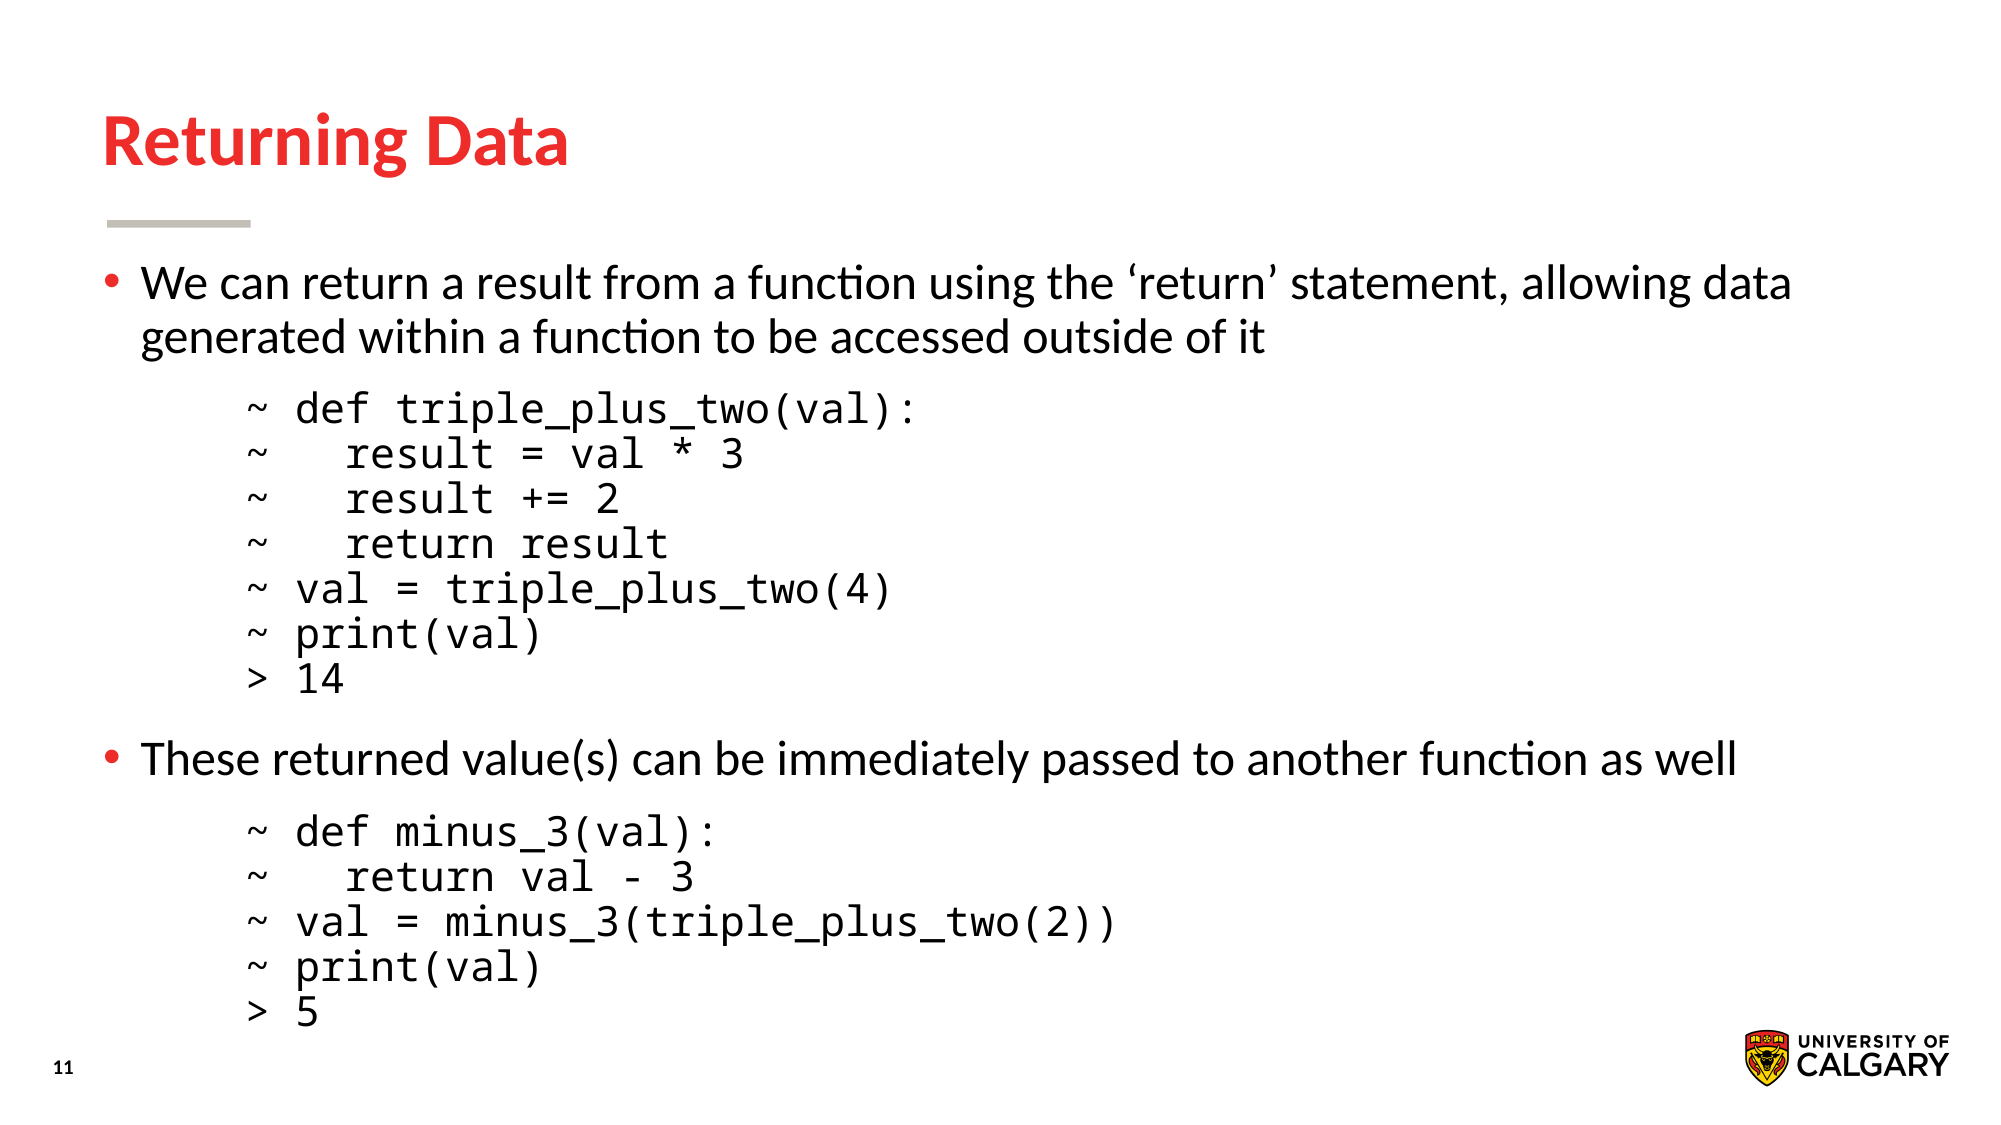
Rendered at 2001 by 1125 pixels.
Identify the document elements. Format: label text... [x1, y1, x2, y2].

list We can return a result from a function using the ‘return’ statement, allowing data generated within a function to be accessed outside of it ~ def triple_plus_two(val): ~ result = val * 3 ~ result += 2 ~ return result ~ val = triple_plus_two(4) ~ print(val) > 14 These returned value(s) can be immediately passed to another function as well ~ def minus_3(val): ~ return val - 3 ~ val = minus_3(triple_plus_two(2)) ~ print(val) > 5 [88, 249, 1912, 963]
picture [1722, 1012, 1972, 1099]
title Returning Data [87, 60, 1774, 222]
